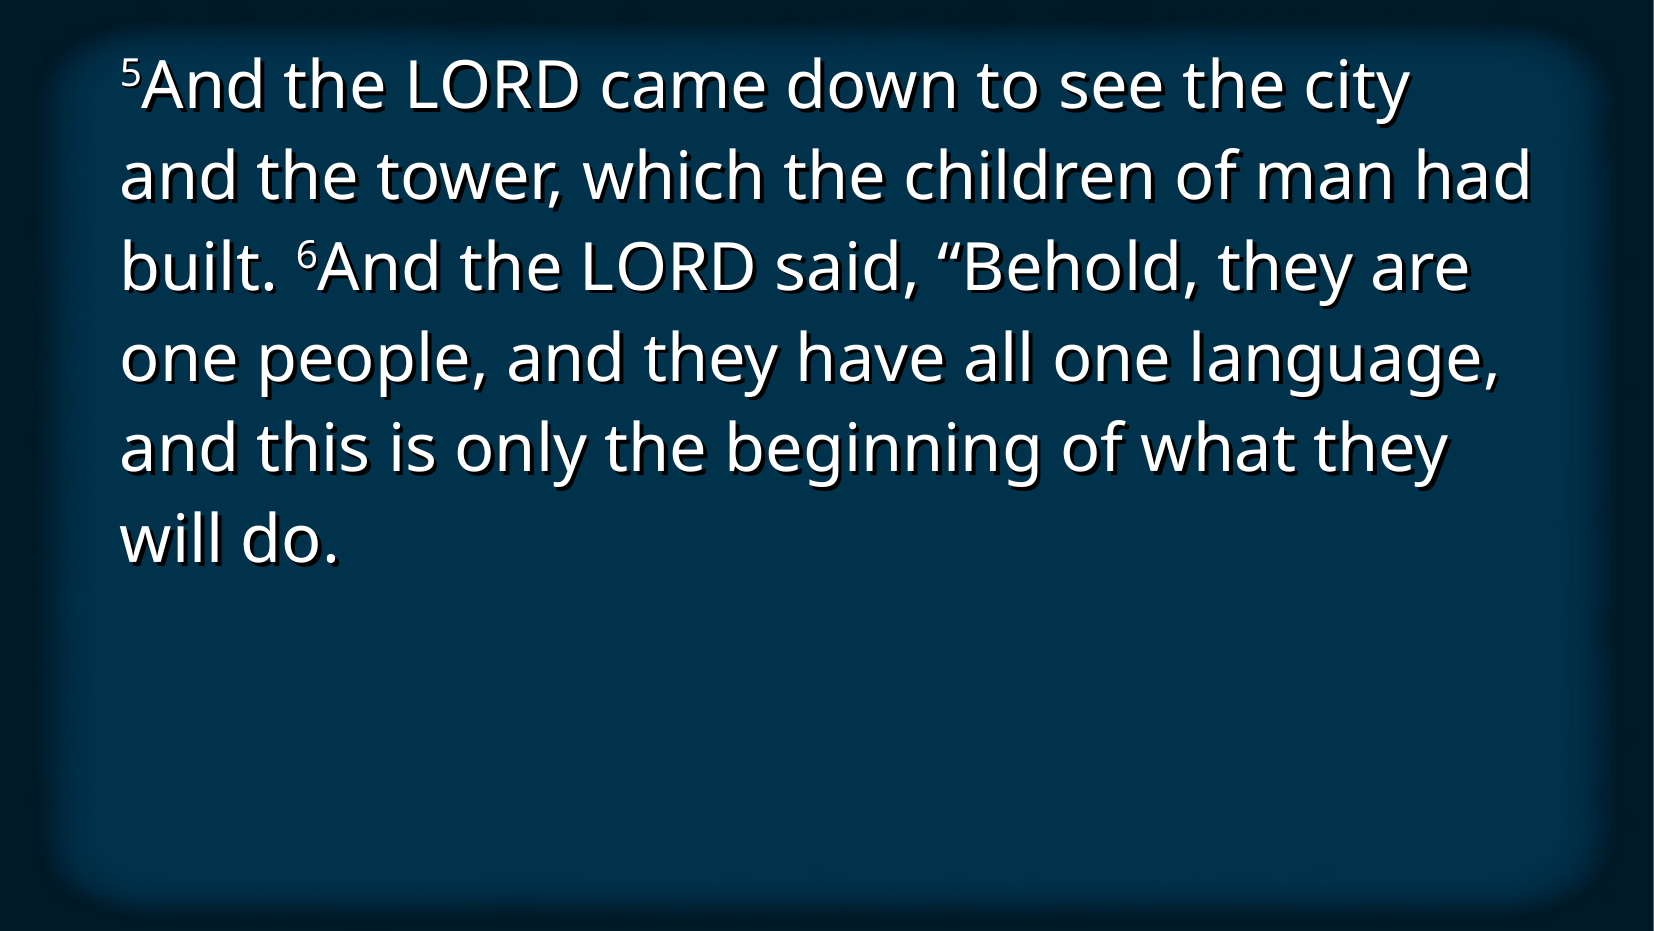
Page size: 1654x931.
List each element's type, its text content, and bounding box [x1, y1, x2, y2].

picture [0, 0, 1654, 931]
text_box 5And the LORD came down to see the city and the tower, which the children of man had built. 6And the LORD said, “Behold, they are one people, and they have all one language, and this is only the beginning of what they will do. [105, 30, 1561, 489]
